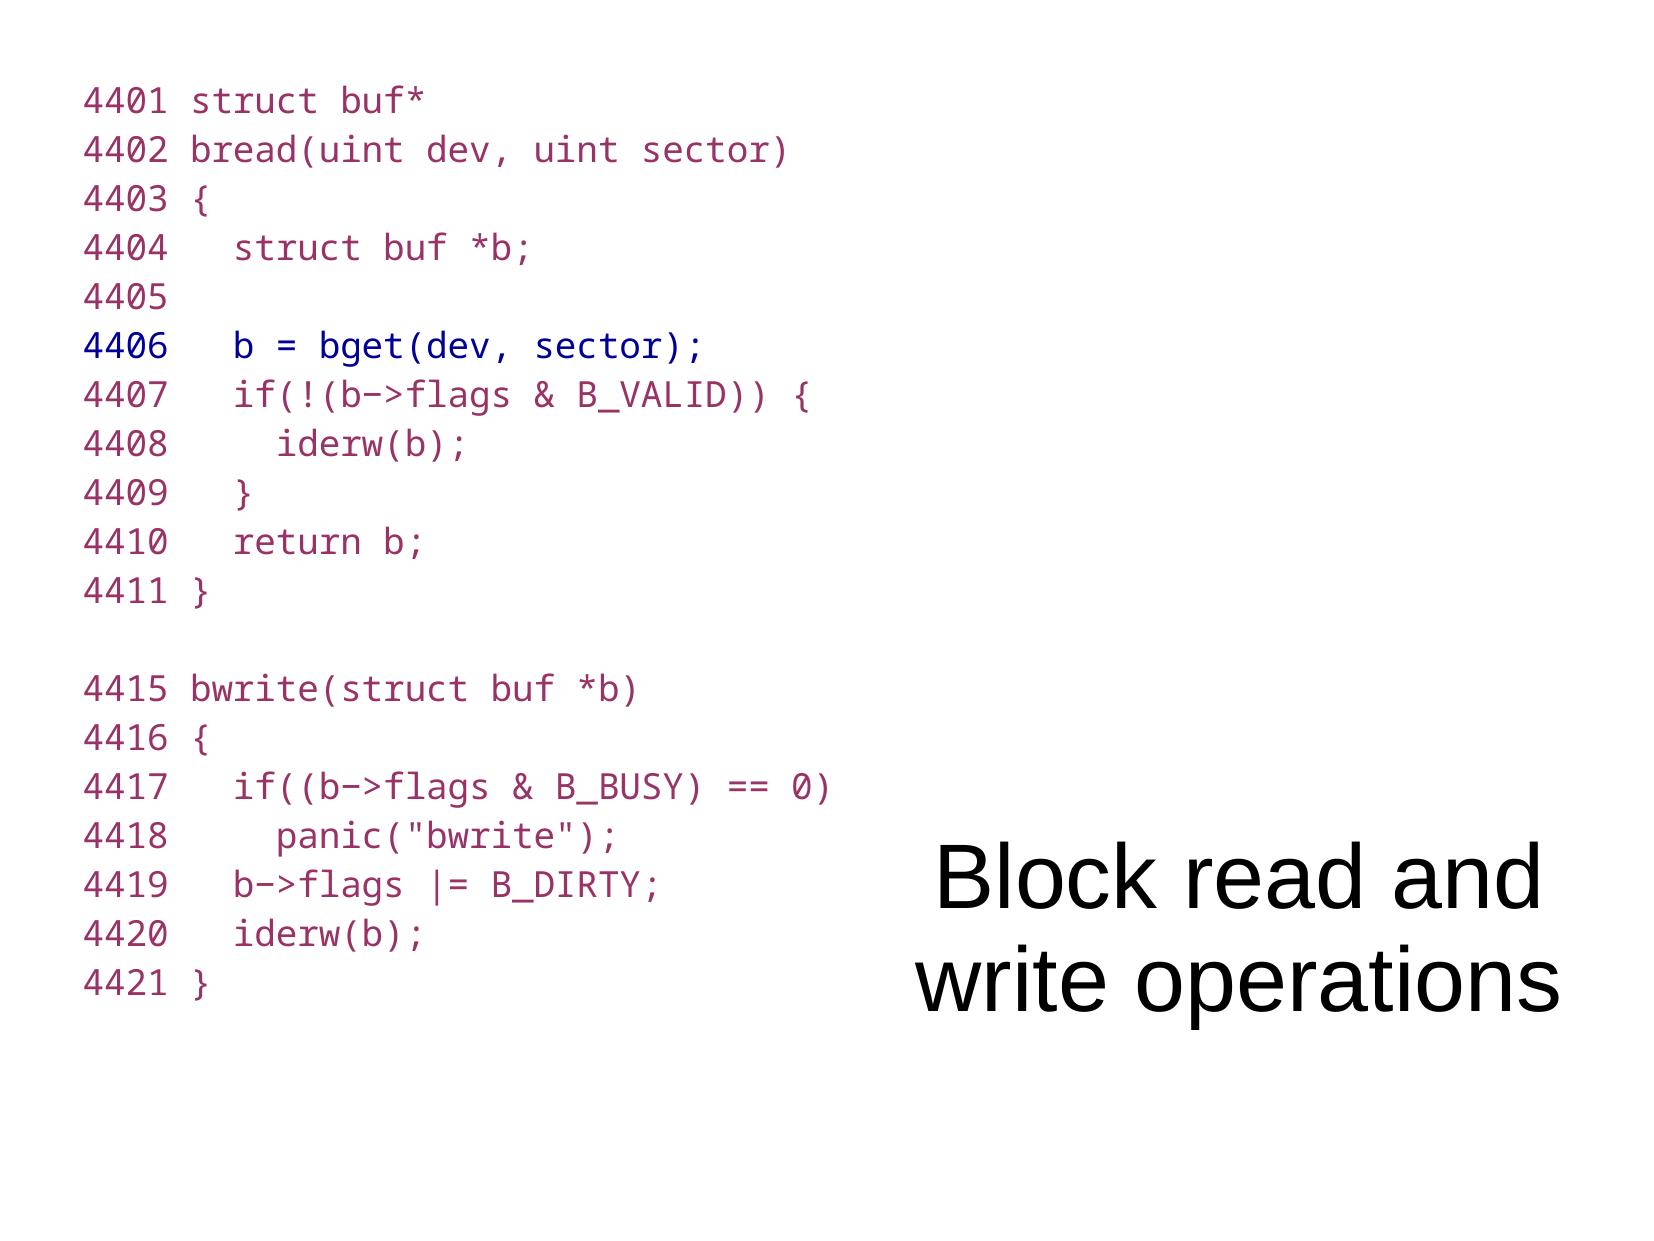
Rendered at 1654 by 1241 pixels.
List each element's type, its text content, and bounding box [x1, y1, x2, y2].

list 4401 struct buf* 4402 bread(uint dev, uint sector) 4403 { 4404 struct buf *b; 4405 4406 b = bget(dev, sector); 4407 if(!(b−>flags & B_VALID)) { 4408 iderw(b); 4409 } 4410 return b; 4411 } 4415 bwrite(struct buf *b) 4416 { 4417 if((b−>flags & B_BUSY) == 0) 4418 panic("bwrite"); 4419 b−>flags |= B_DIRTY; 4420 iderw(b); 4421 } [82, 75, 1571, 1010]
title Block read and write operations [904, 825, 1576, 1033]
